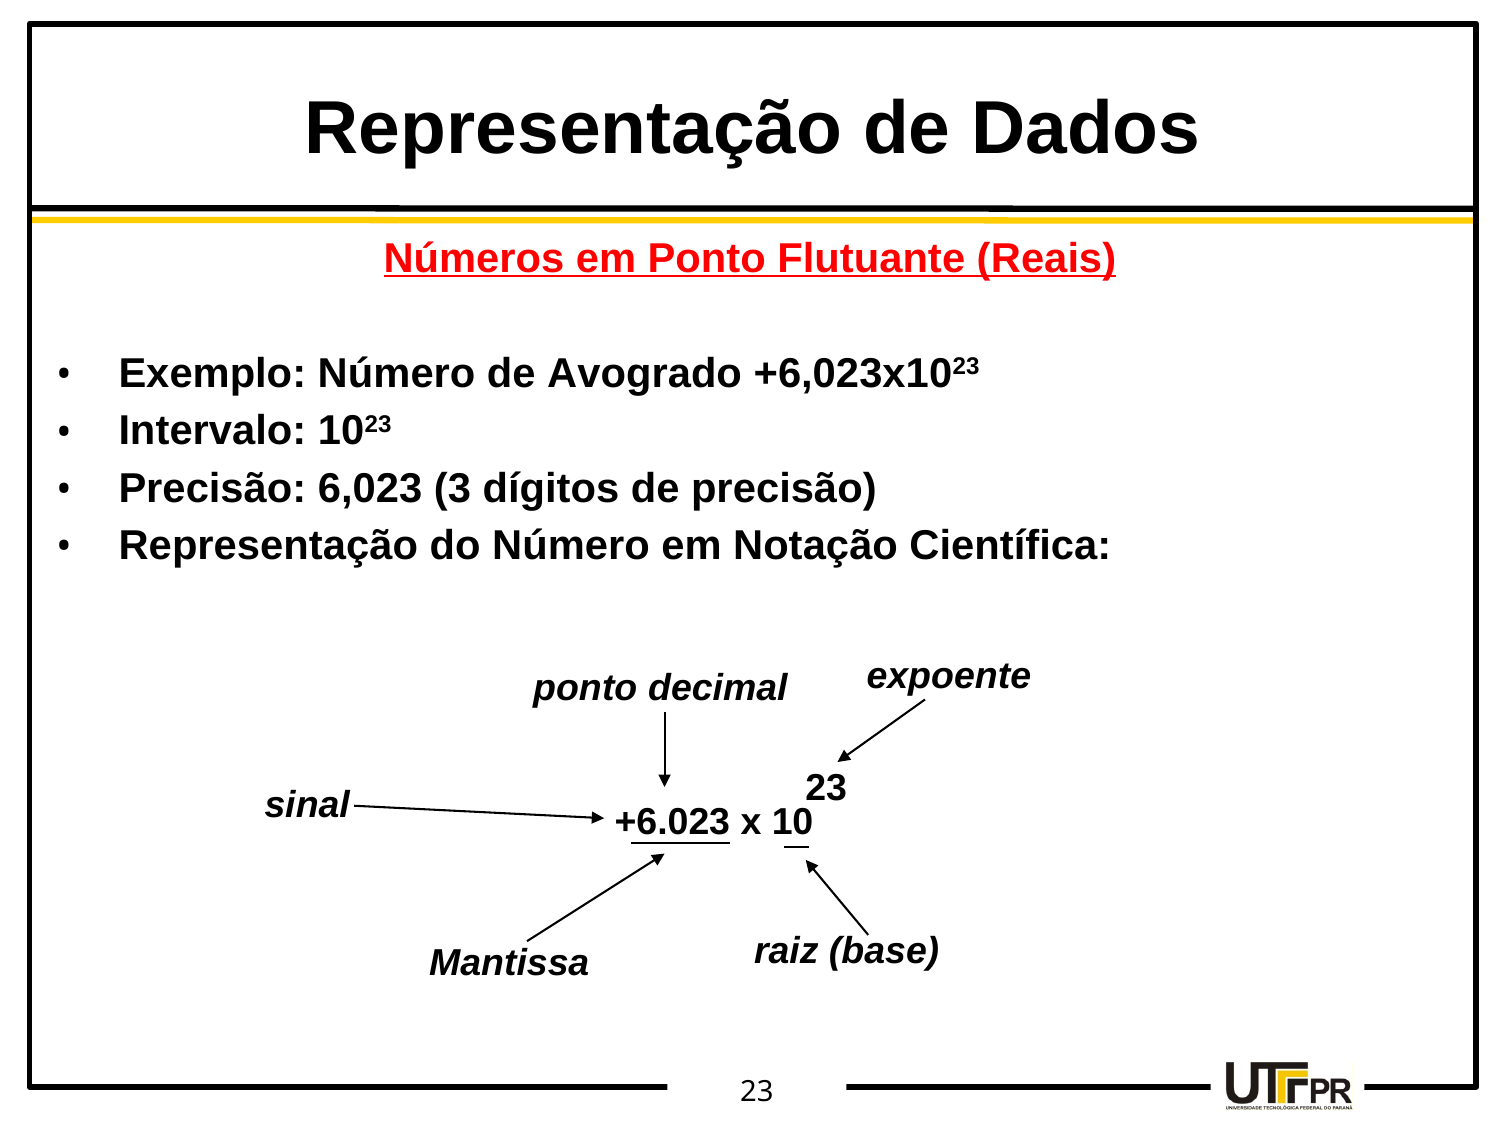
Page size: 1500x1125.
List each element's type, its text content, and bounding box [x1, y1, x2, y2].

text_box Mantissa [418, 941, 600, 988]
title Representação de Dados [29, 85, 1477, 180]
text_box 23 [795, 766, 858, 813]
text_box raiz (base) [743, 928, 950, 976]
list Números em Ponto Flutuante (Reais) Exemplo: Número de Avogrado +6,023x1023 Intervalo: 1023 Precisão: 6,023 (3 dígitos de precisão) Representação do Número em Notação Científica: [41, 231, 1459, 1059]
text_box ponto decimal [522, 666, 799, 713]
text_box expoente [856, 653, 1042, 701]
picture [1225, 1062, 1353, 1110]
text_box sinal [254, 782, 361, 830]
text_box +6.023 x 10 [604, 799, 824, 847]
